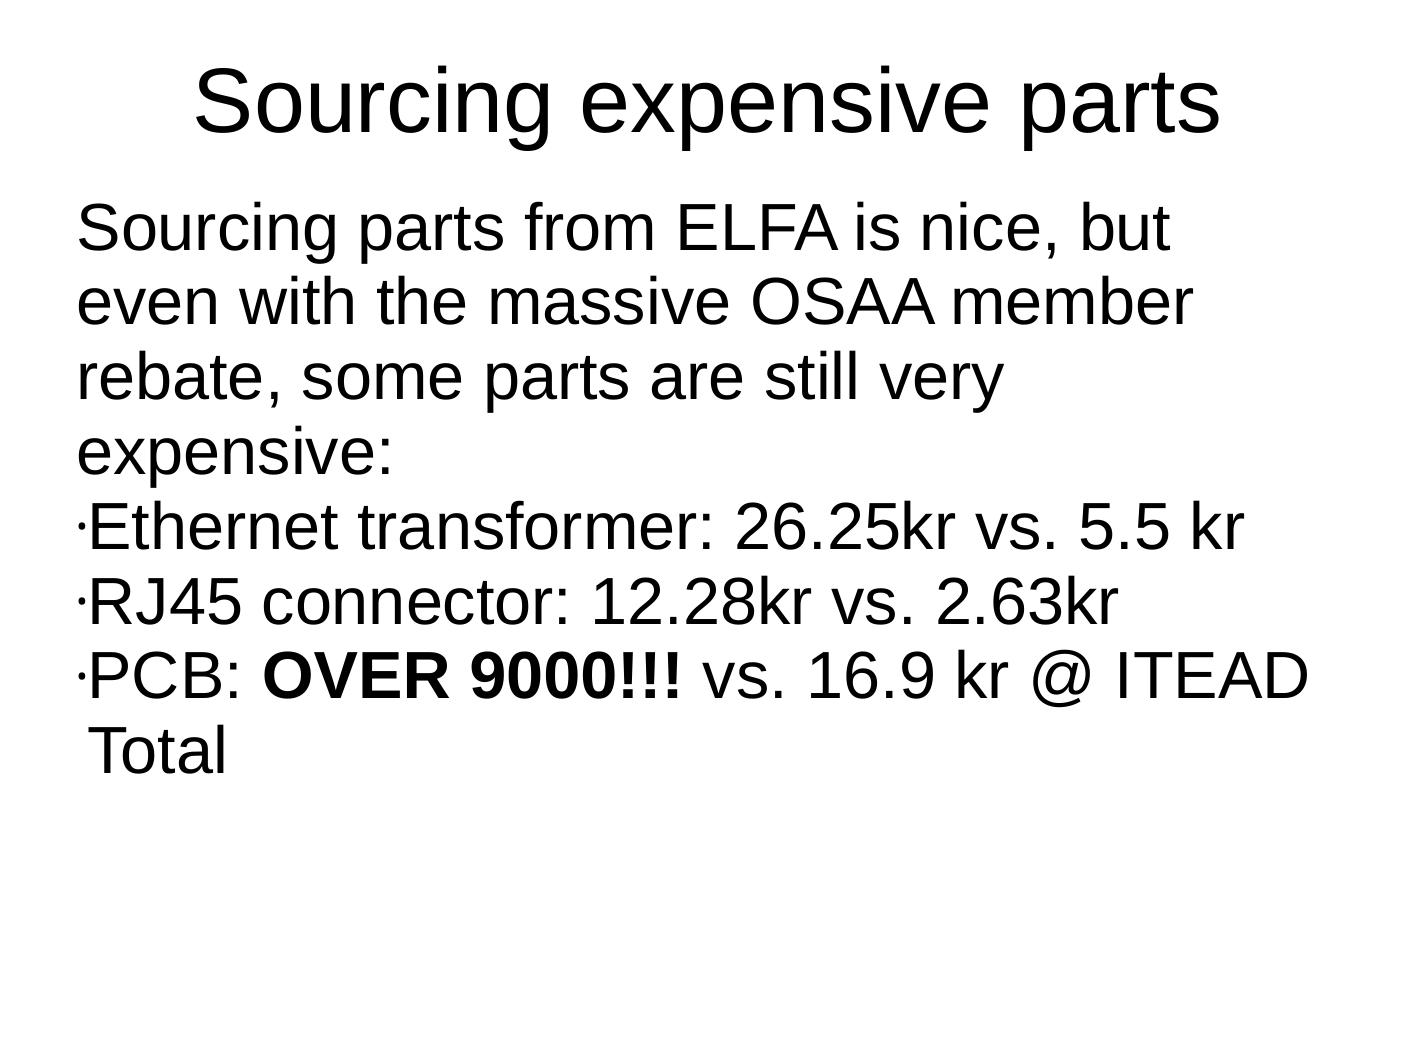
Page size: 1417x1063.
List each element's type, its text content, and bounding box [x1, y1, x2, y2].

text_box Sourcing expensive parts [70, 42, 1346, 172]
text_box Sourcing parts from ELFA is nice, but even with the massive OSAA member rebate, some parts are still very expensive: Ethernet transformer: 26.25kr vs. 5.5 kr RJ45 connector: 12.28kr vs. 2.63kr PCB: OVER 9000!!! vs. 16.9 kr @ ITEAD Total [61, 182, 1337, 1039]
